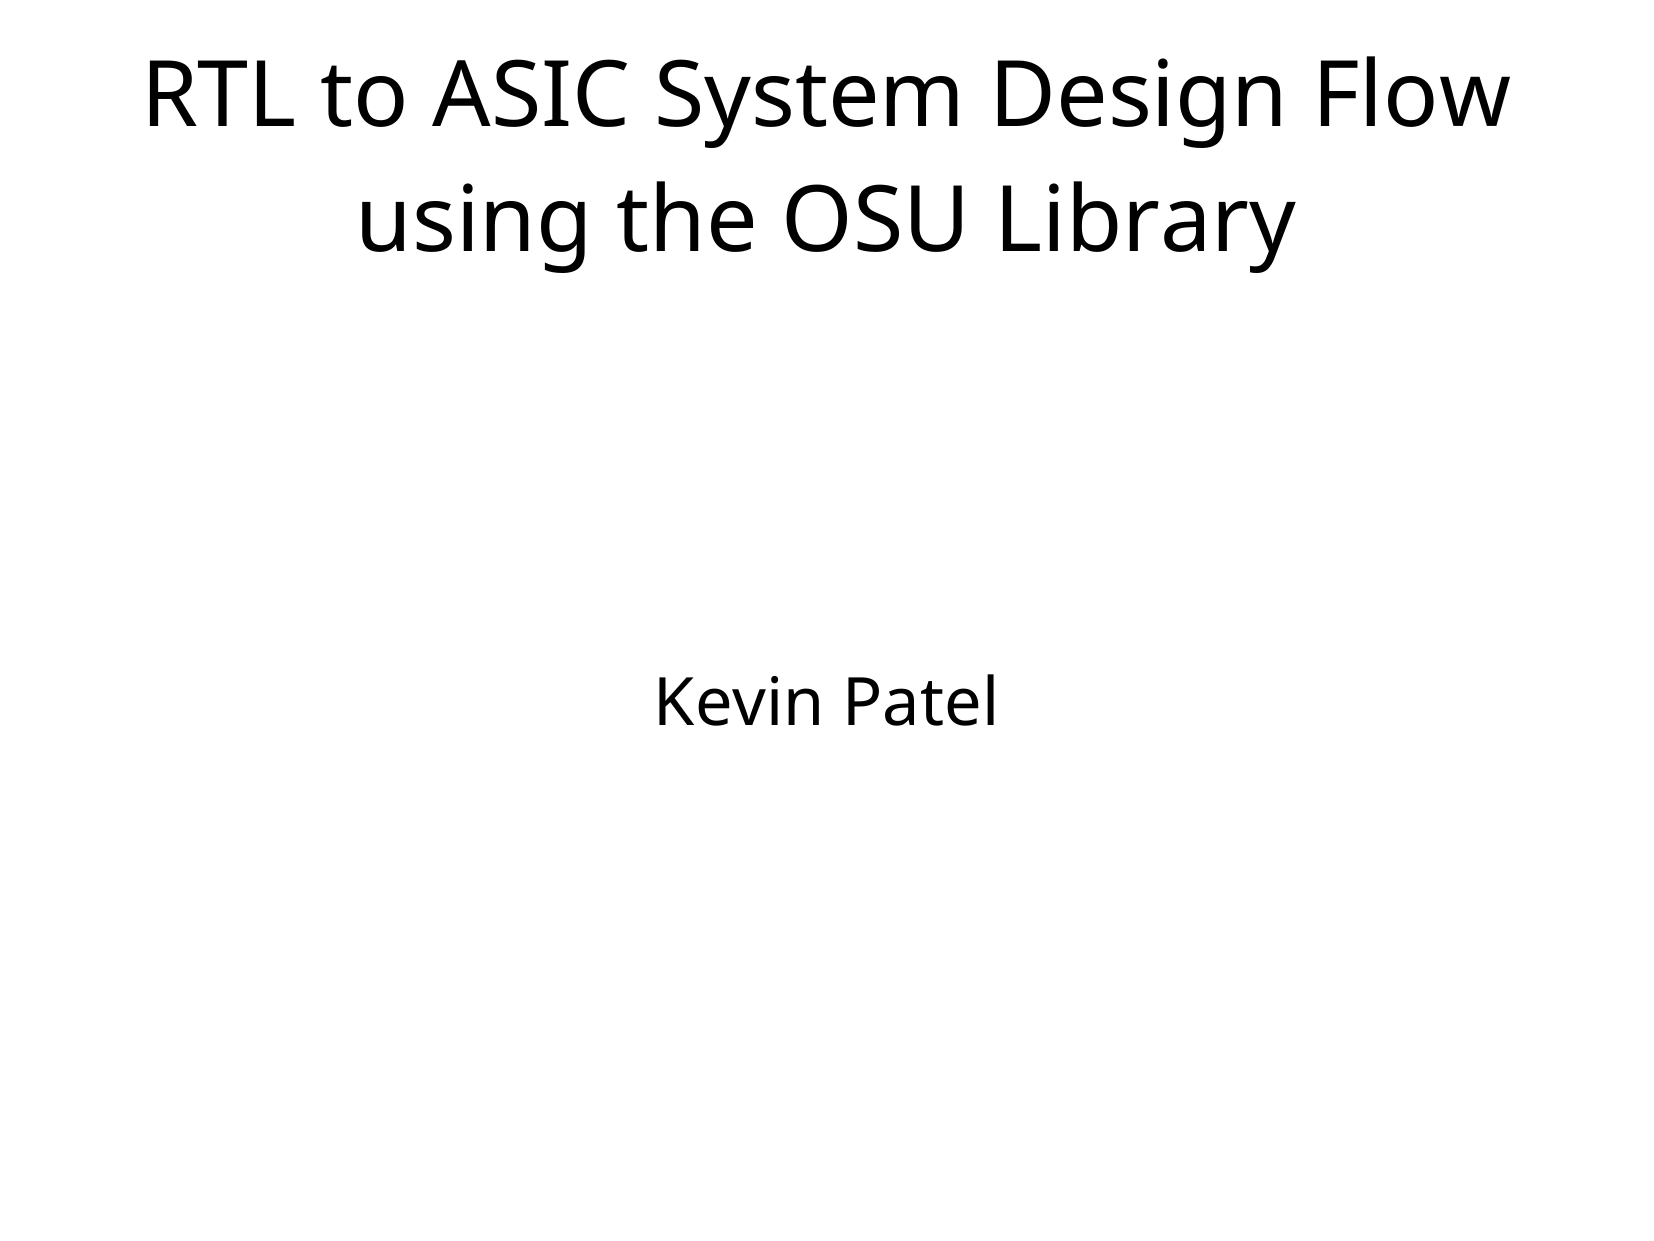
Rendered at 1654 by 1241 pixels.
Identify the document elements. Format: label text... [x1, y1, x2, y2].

subtitle Kevin Patel [82, 297, 1571, 1102]
title RTL to ASIC System Design Flow using the OSU Library [82, 45, 1571, 261]
